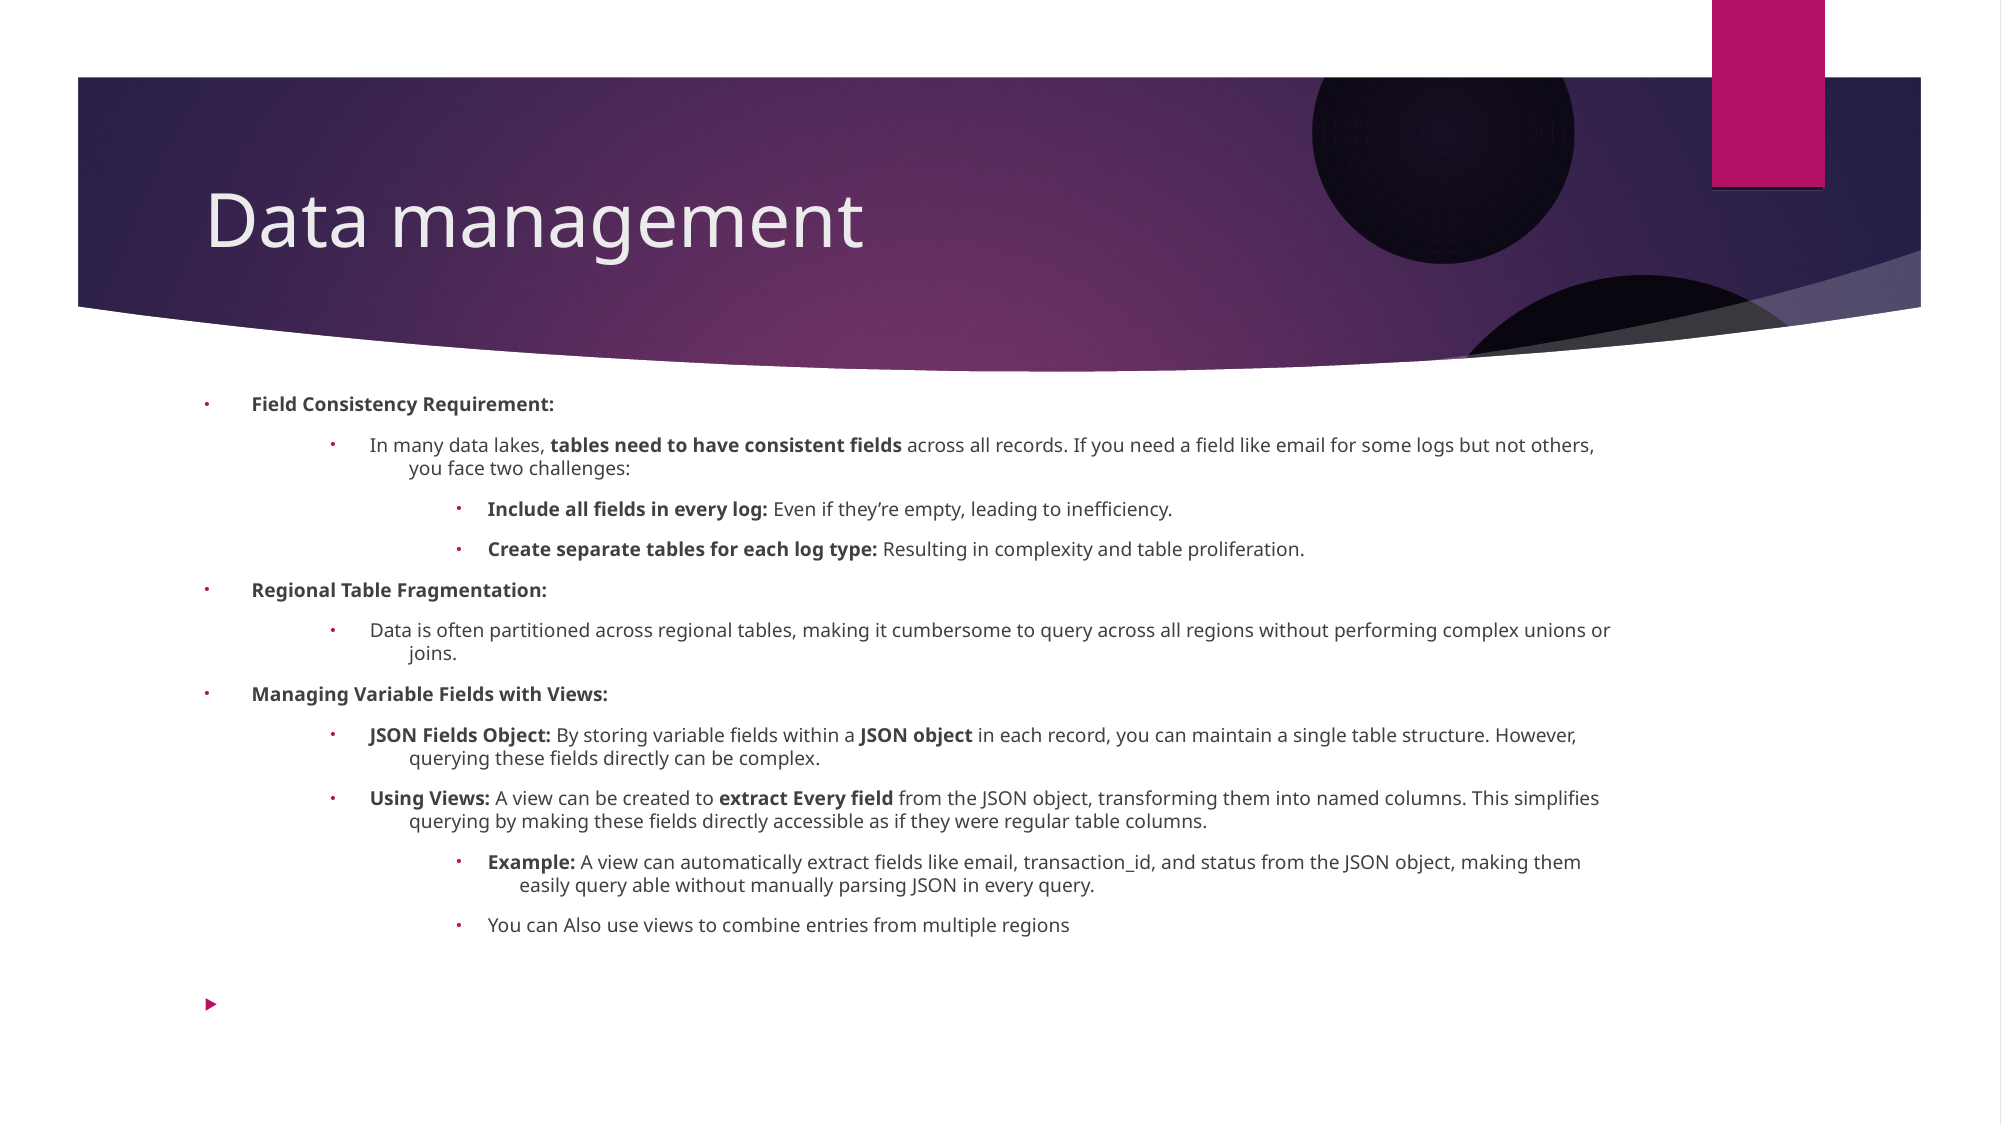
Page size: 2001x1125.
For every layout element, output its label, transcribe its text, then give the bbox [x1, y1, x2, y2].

list Field Consistency Requirement: In many data lakes, tables need to have consistent fields across all records. If you need a field like email for some logs but not others, you face two challenges: Include all fields in every log: Even if they’re empty, leading to inefficiency. Create separate tables for each log type: Resulting in complexity and table proliferation. Regional Table Fragmentation: Data is often partitioned across regional tables, making it cumbersome to query across all regions without performing complex unions or joins. Managing Variable Fields with Views: JSON Fields Object: By storing variable fields within a JSON object in each record, you can maintain a single table structure. However, querying these fields directly can be complex. Using Views: A view can be created to extract Every field from the JSON object, transforming them into named columns. This simplifies querying by making these fields directly accessible as if they were regular table columns. Example: A view can automatically extract fields like email, transaction_id, and status from the JSON object, making them easily query able without manually parsing JSON in every query. You can Also use views to combine entries from multiple regions [189, 385, 1638, 946]
title Data management [189, 159, 1627, 276]
